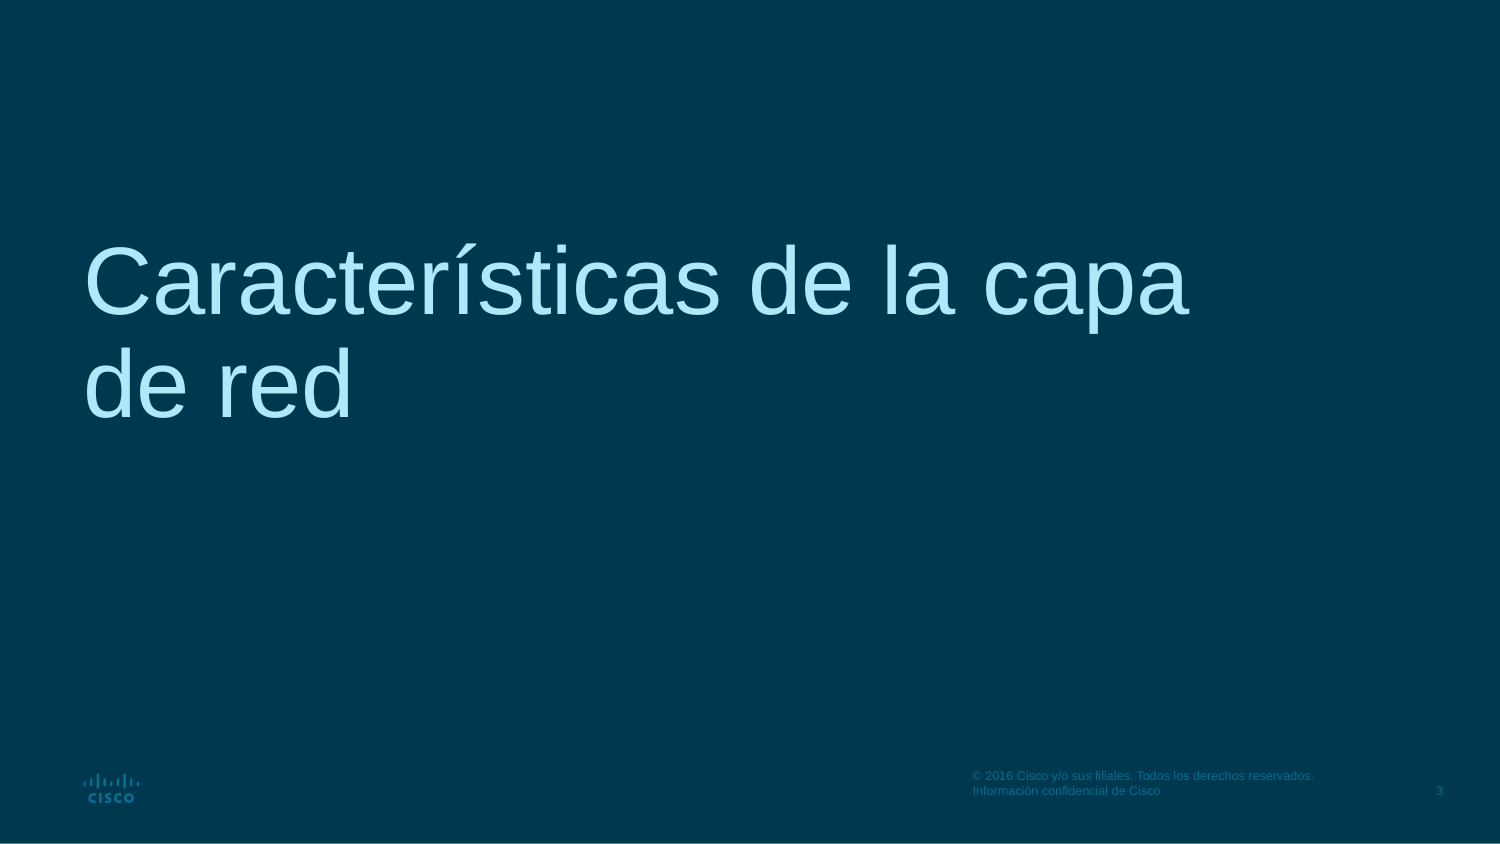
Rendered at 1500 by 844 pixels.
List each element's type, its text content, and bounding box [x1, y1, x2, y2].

title Características de la capa de red [68, 150, 1315, 446]
